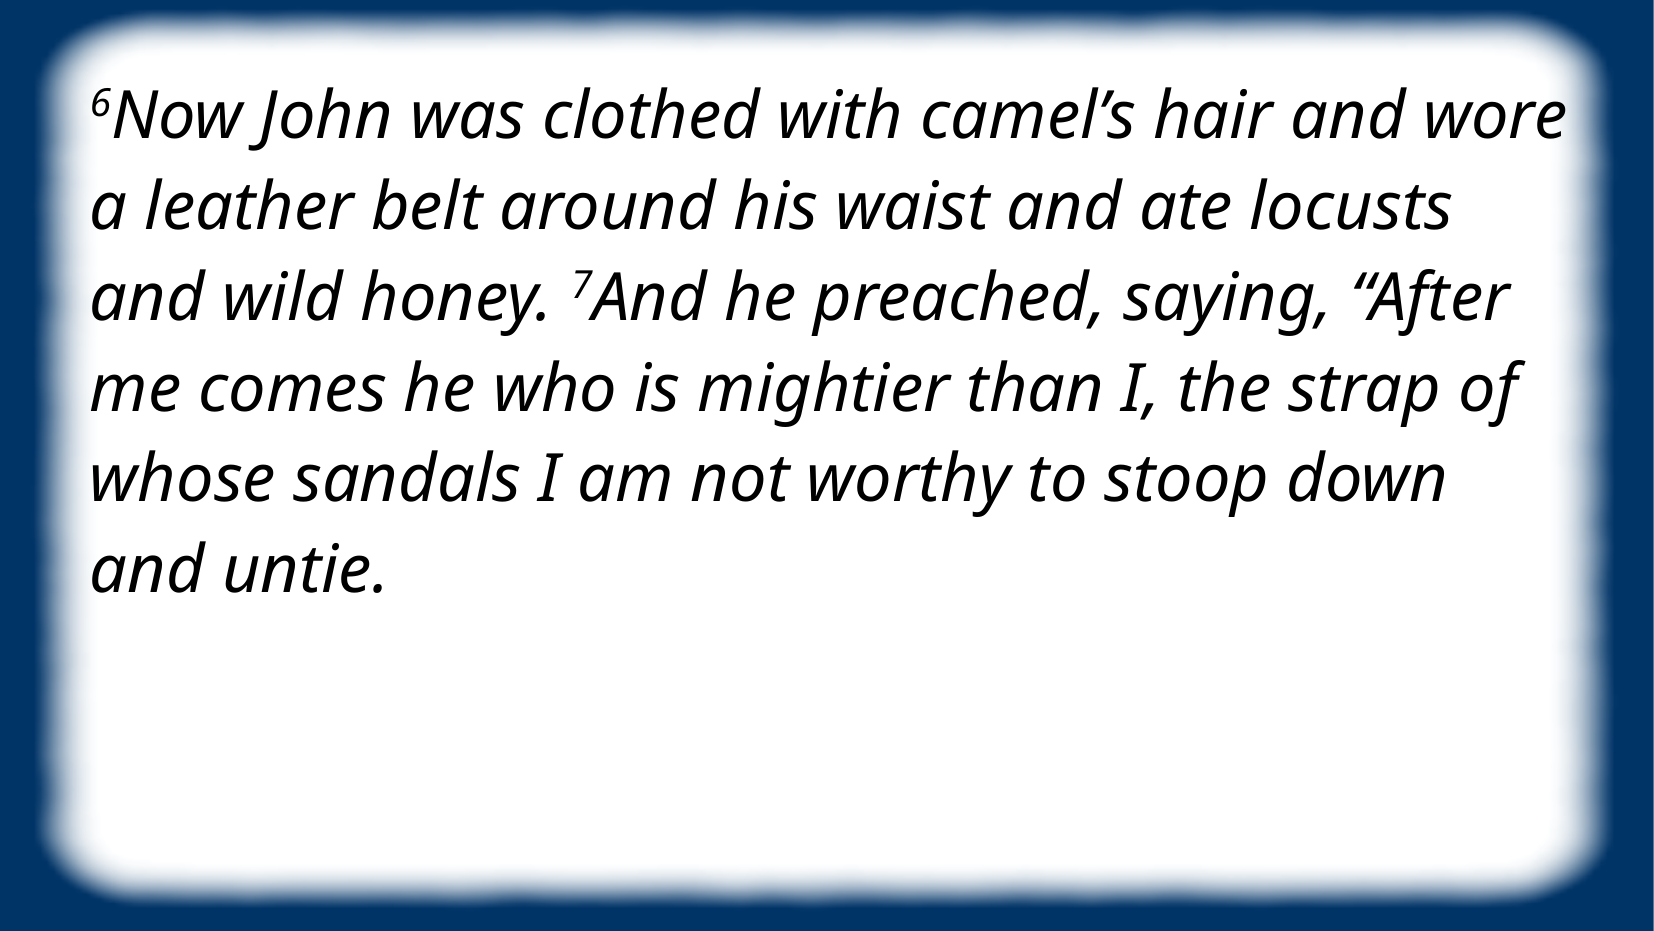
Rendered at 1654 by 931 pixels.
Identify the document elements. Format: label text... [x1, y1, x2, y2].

picture [0, 0, 1654, 931]
text_box 6Now John was clothed with camel’s hair and wore a leather belt around his waist and ate locusts and wild honey. 7And he preached, saying, “After me comes he who is mightier than I, the strap of whose sandals I am not worthy to stoop down and untie. [75, 60, 1591, 608]
